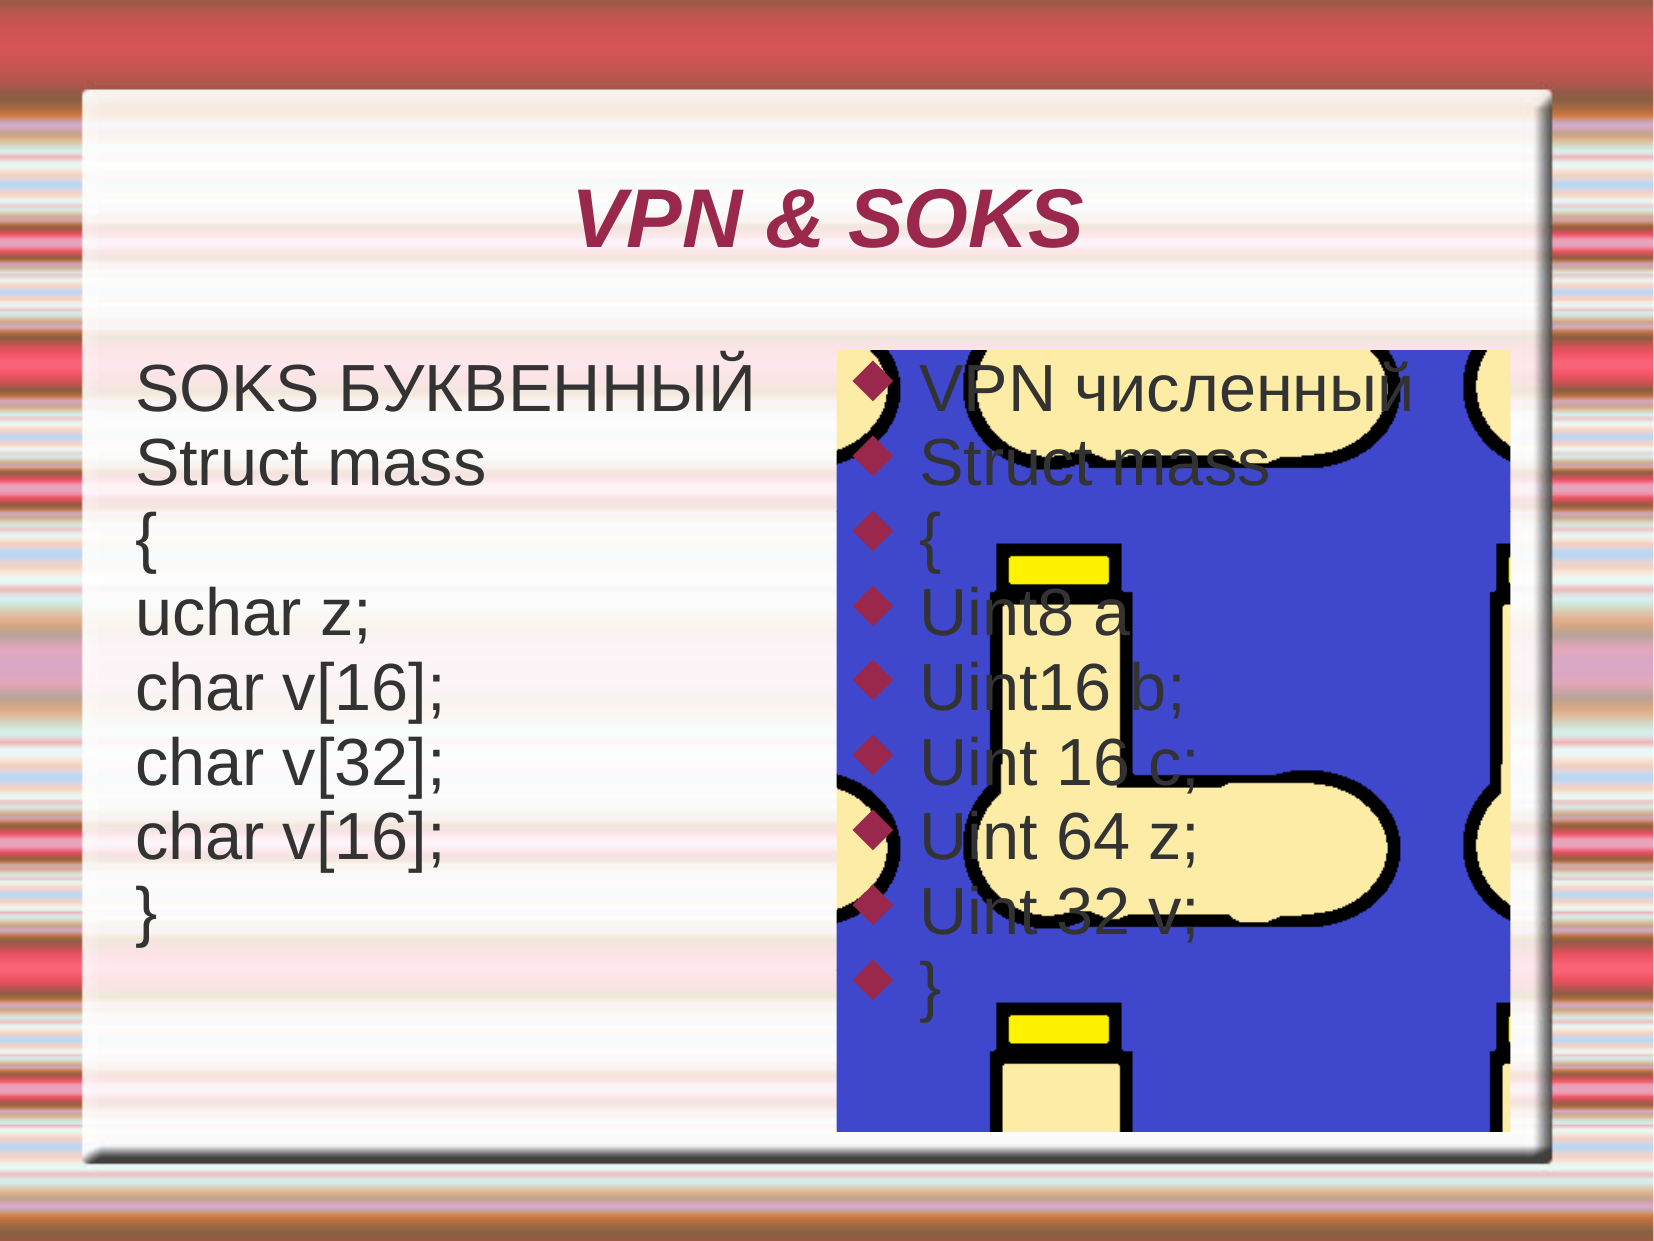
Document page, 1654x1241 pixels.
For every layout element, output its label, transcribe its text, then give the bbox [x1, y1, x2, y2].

picture [0, 0, 1654, 1241]
title VPN & SOKS [121, 114, 1534, 322]
list SOKS БУКВЕННЫЙ Struct mass { uchar z; char v[16]; char v[32]; char v[16]; } [134, 350, 809, 1132]
list VPN численный Struct mass { Uint8 a Uint16 b; Uint 16 c; Uint 64 z; Uint 32 v; } [836, 350, 1511, 1132]
